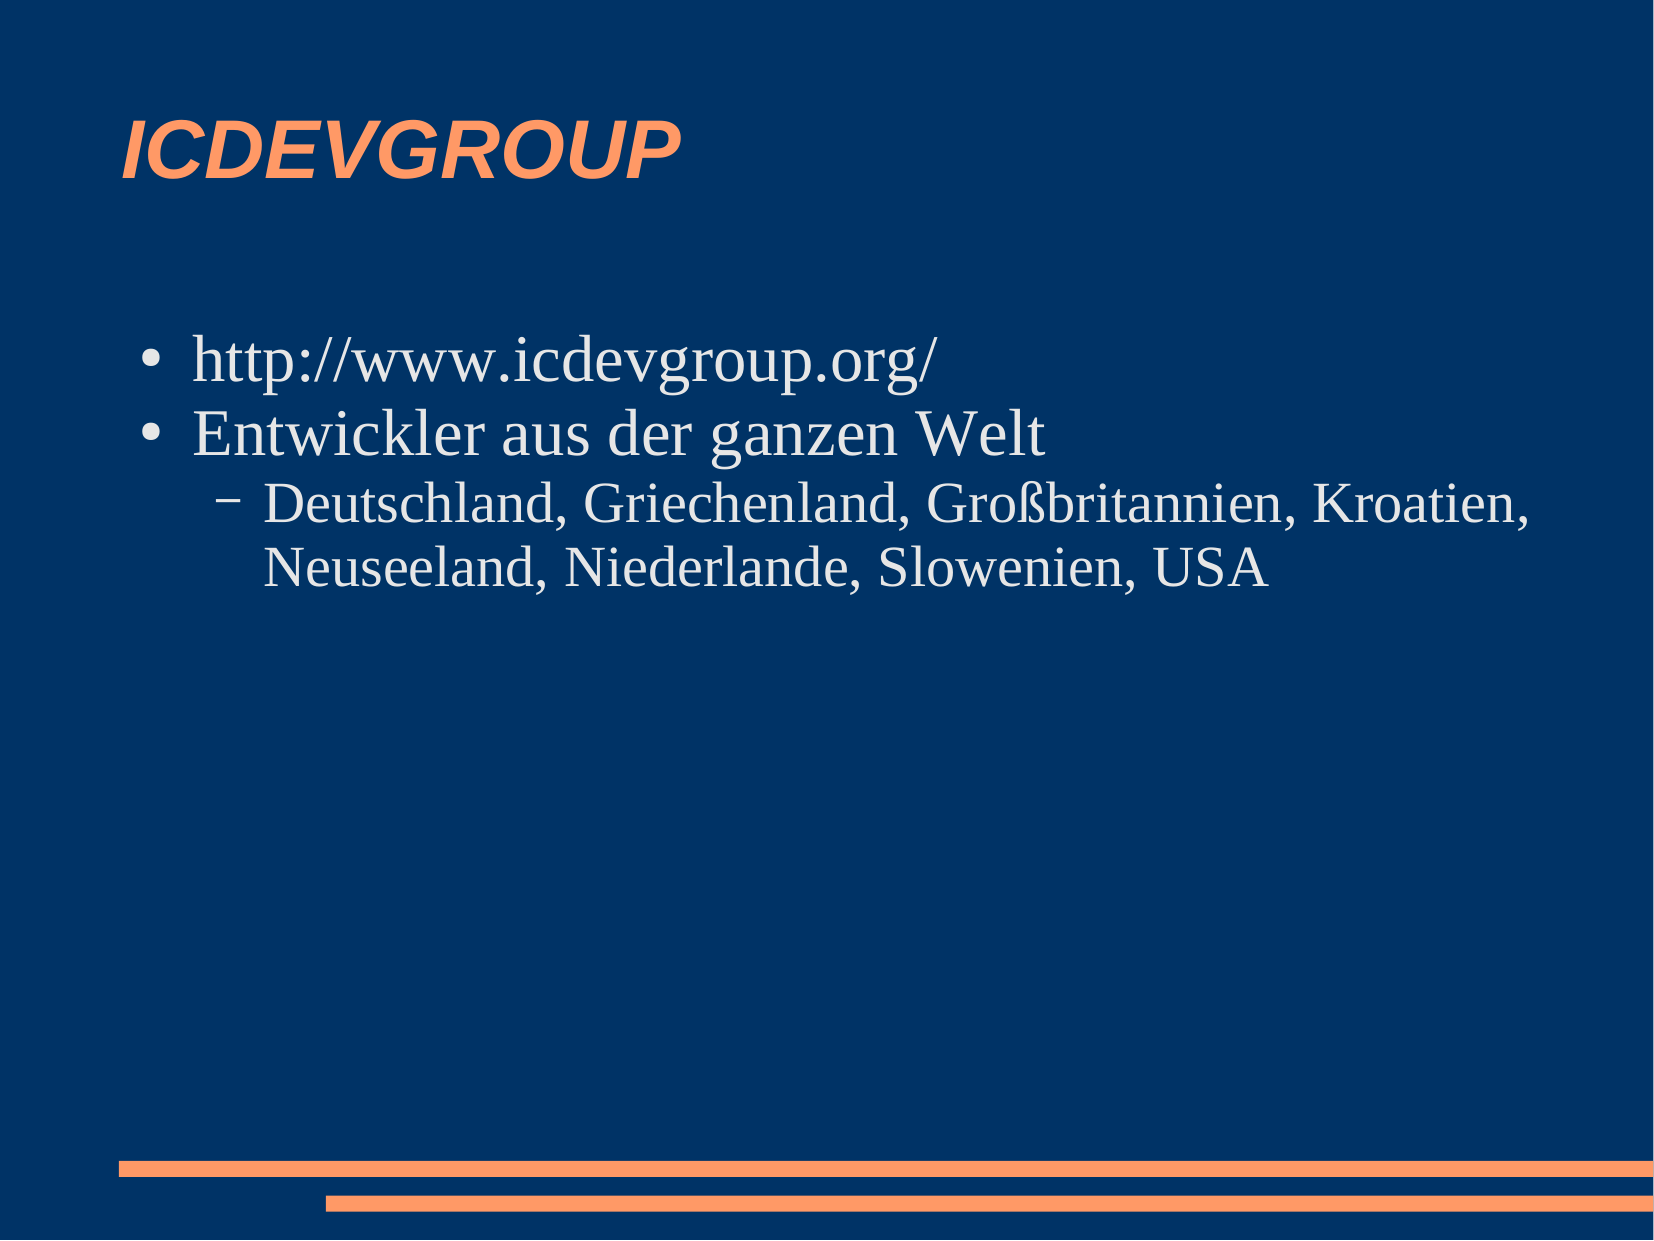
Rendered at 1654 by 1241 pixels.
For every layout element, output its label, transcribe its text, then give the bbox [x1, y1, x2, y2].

list http://www.icdevgroup.org/ Entwickler aus der ganzen Welt Deutschland, Griechenland, Großbritannien, Kroatien, Neuseeland, Niederlande, Slowenien, USA [121, 322, 1561, 1118]
title ICDEVGROUP [121, 46, 1534, 254]
